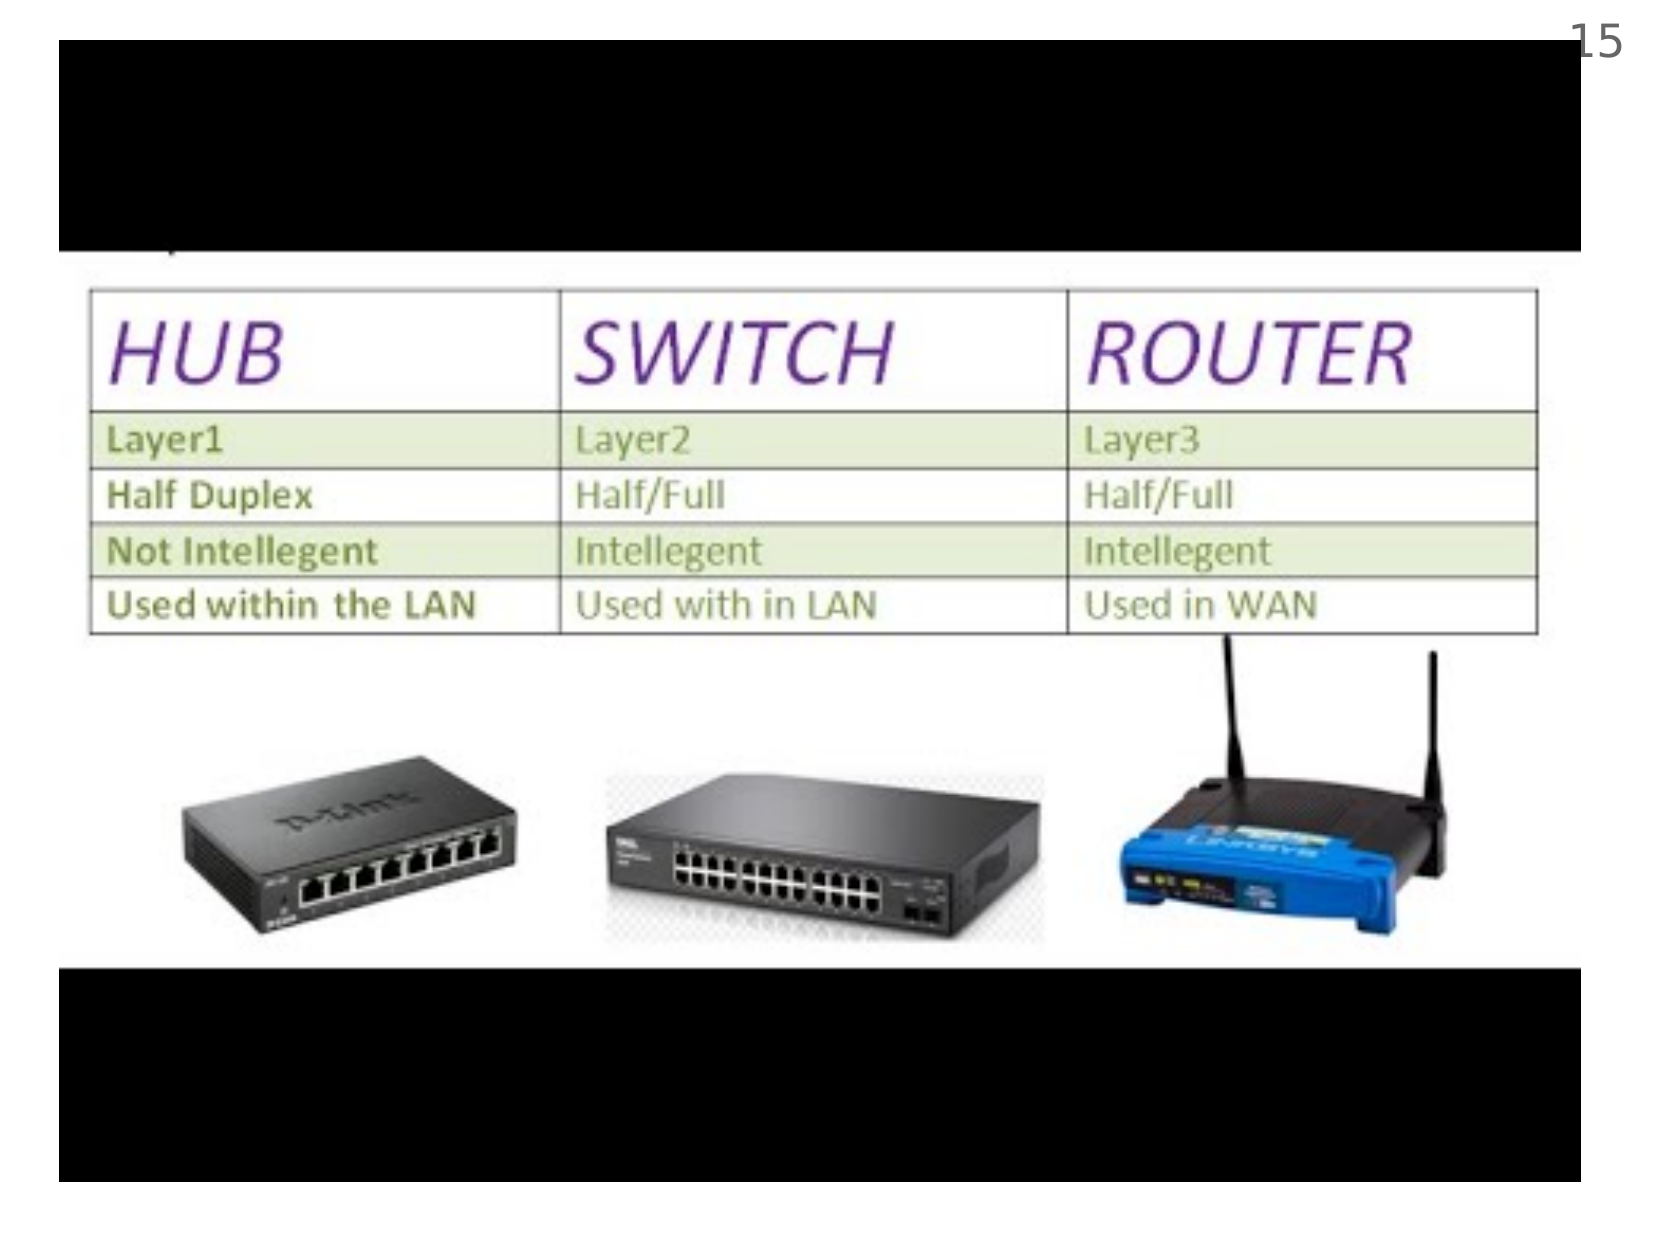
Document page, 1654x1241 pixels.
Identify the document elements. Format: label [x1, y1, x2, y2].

picture [59, 40, 1581, 1182]
